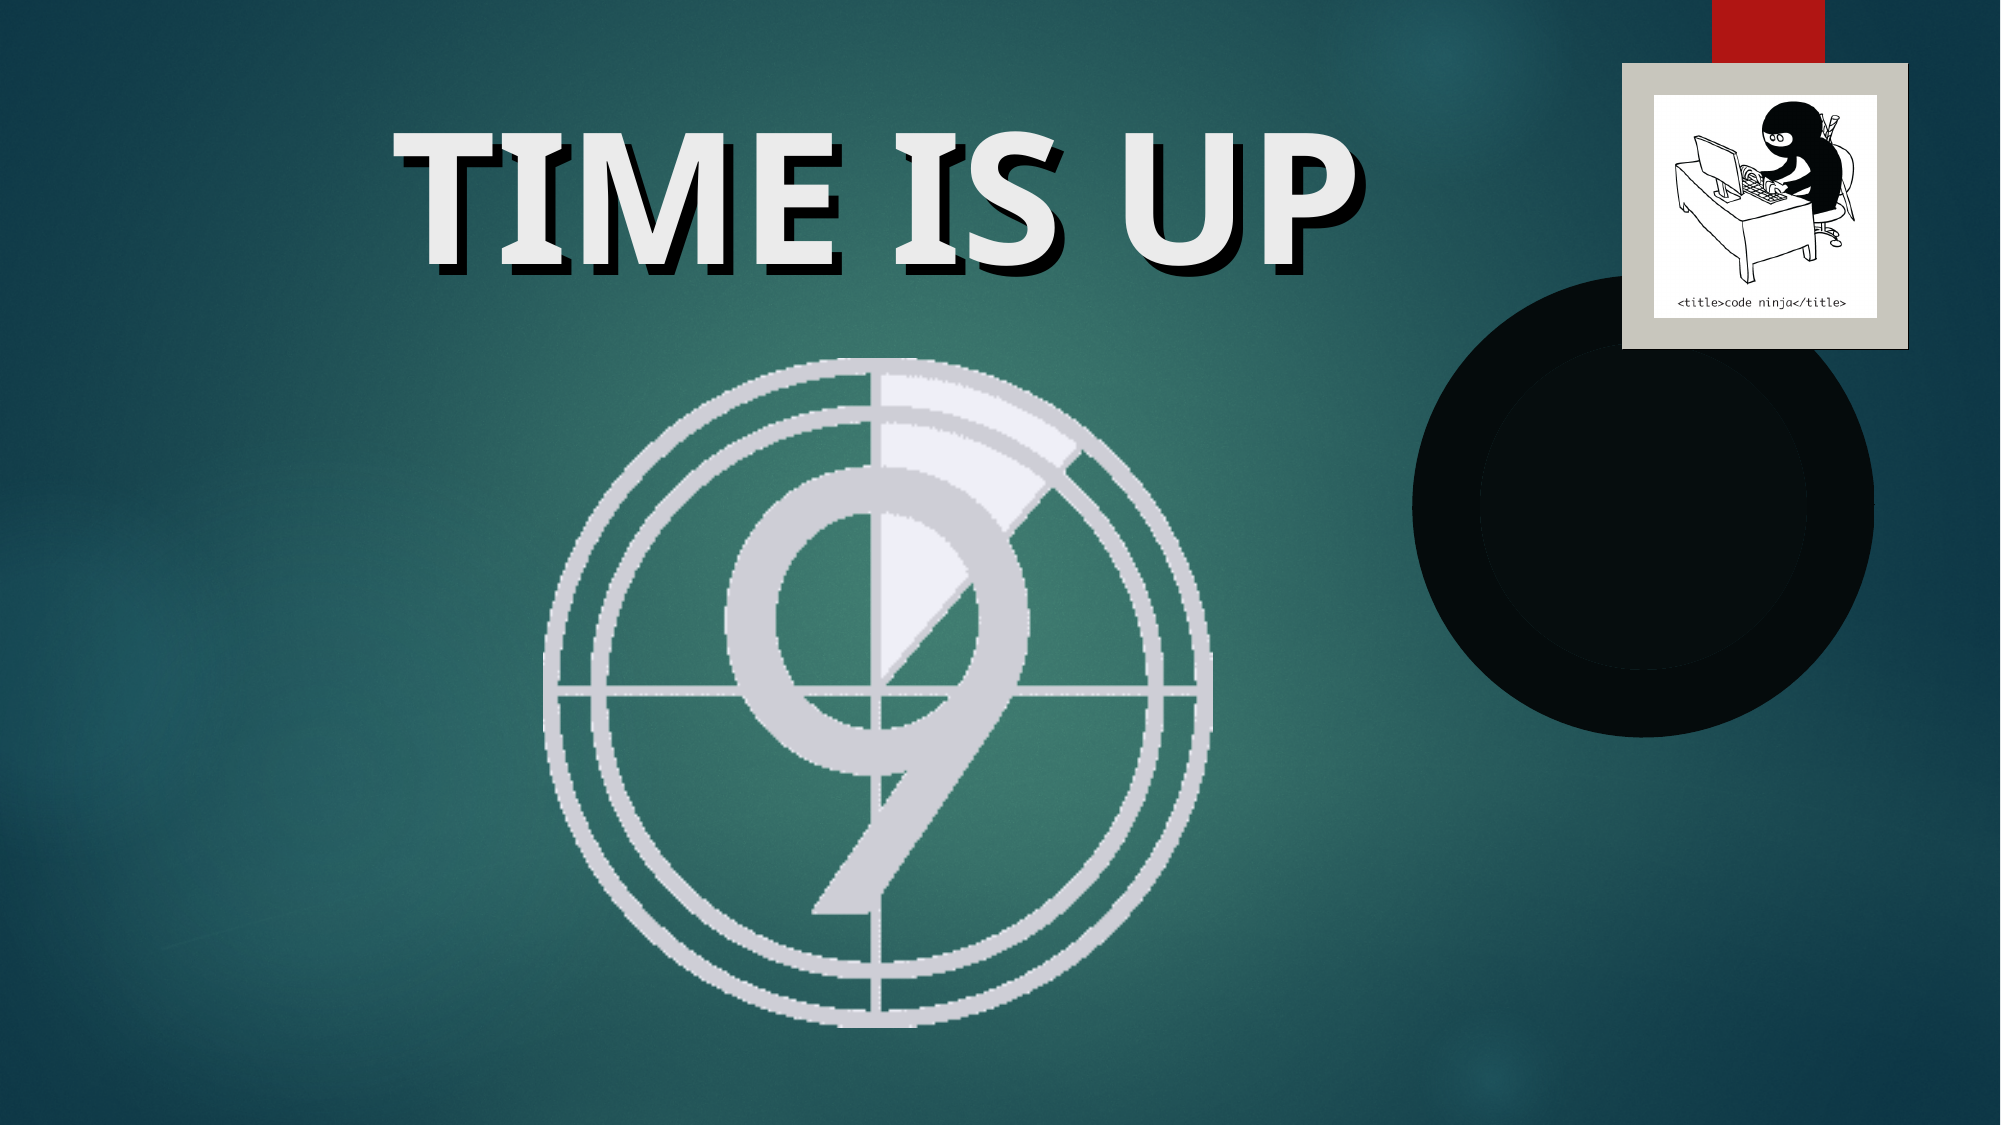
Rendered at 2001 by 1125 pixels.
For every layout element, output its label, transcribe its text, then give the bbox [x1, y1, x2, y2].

picture [0, 0, 2001, 1125]
picture [1653, 94, 1878, 319]
title TIME IS UP [106, 74, 1622, 305]
